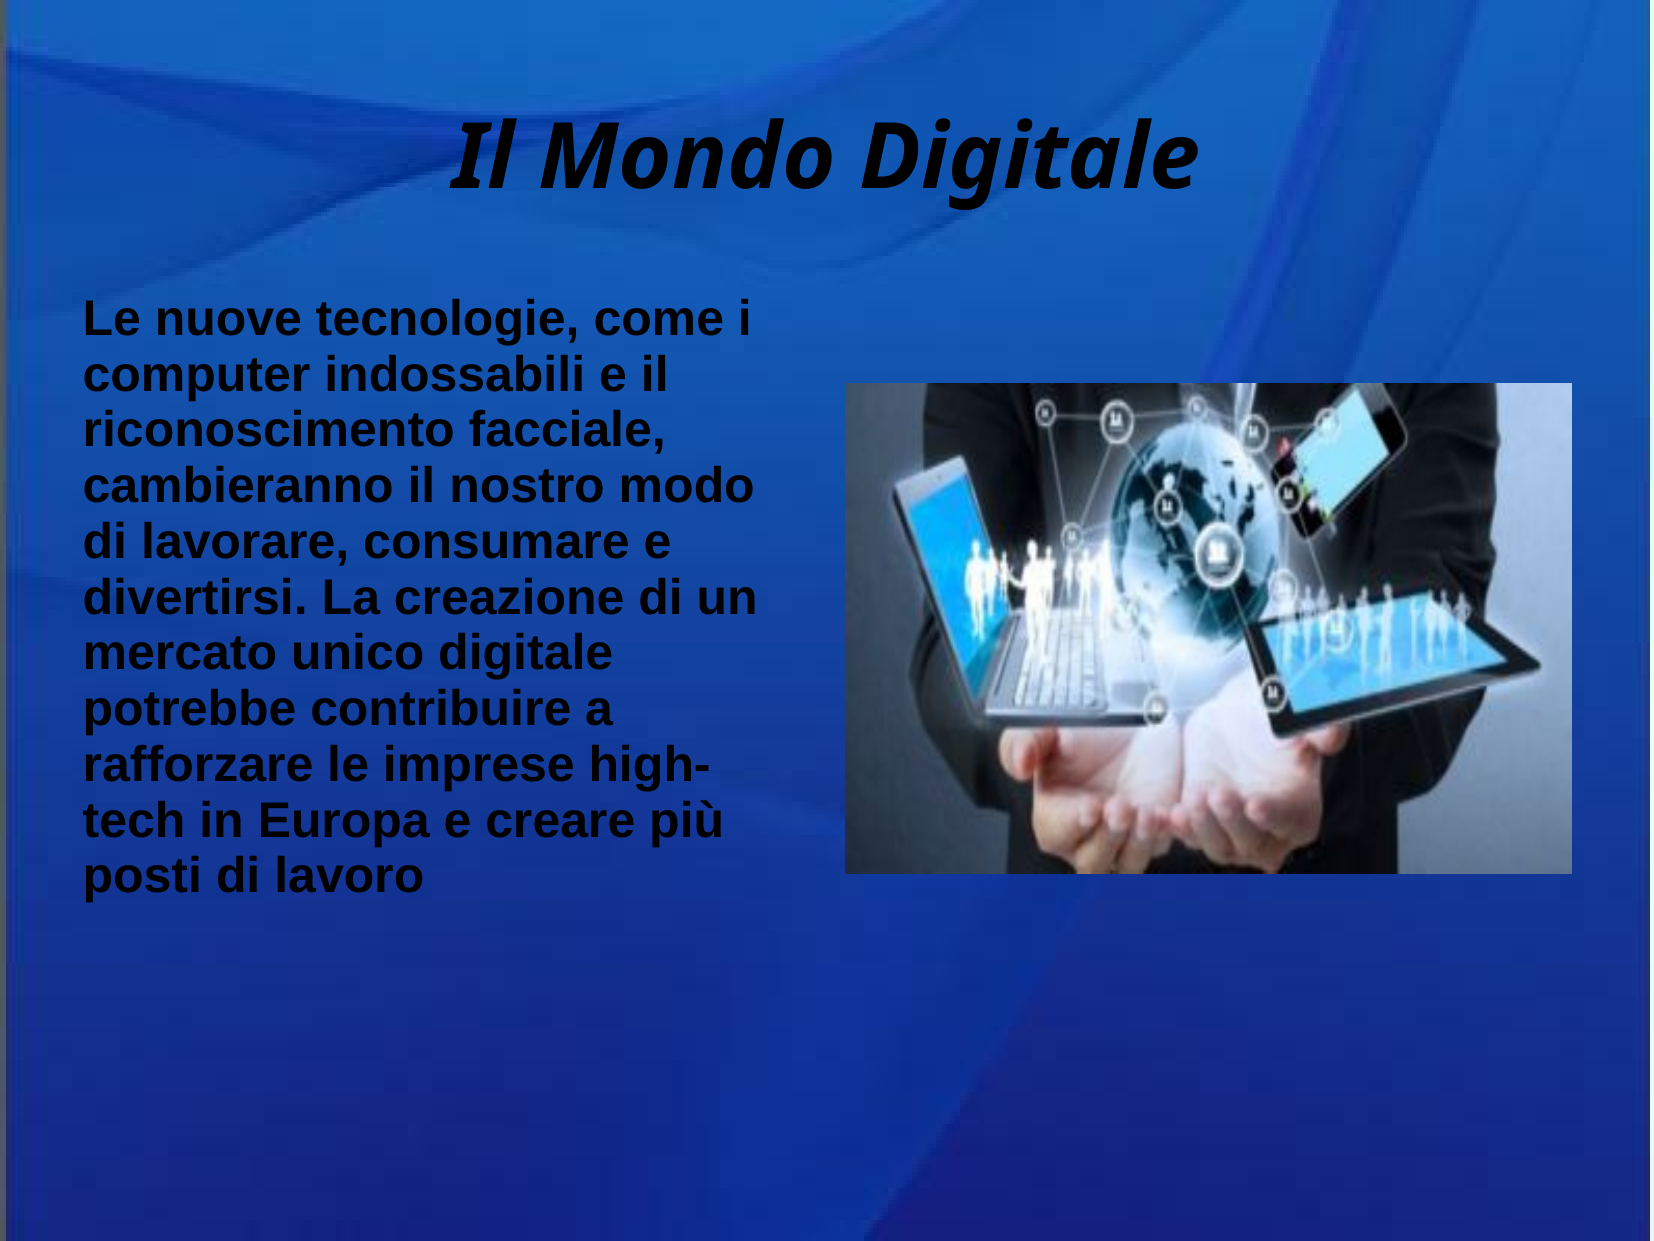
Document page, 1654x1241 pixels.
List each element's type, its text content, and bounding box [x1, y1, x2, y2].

list Le nuove tecnologie, come i computer indossabili e il riconoscimento facciale, cambieranno il nostro modo di lavorare, consumare e divertirsi. La creazione di un mercato unico digitale potrebbe contribuire a rafforzare le imprese high-tech in Europa e creare più posti di lavoro [82, 290, 809, 1109]
title Il Mondo Digitale [82, 49, 1571, 257]
picture [0, 0, 1654, 1241]
